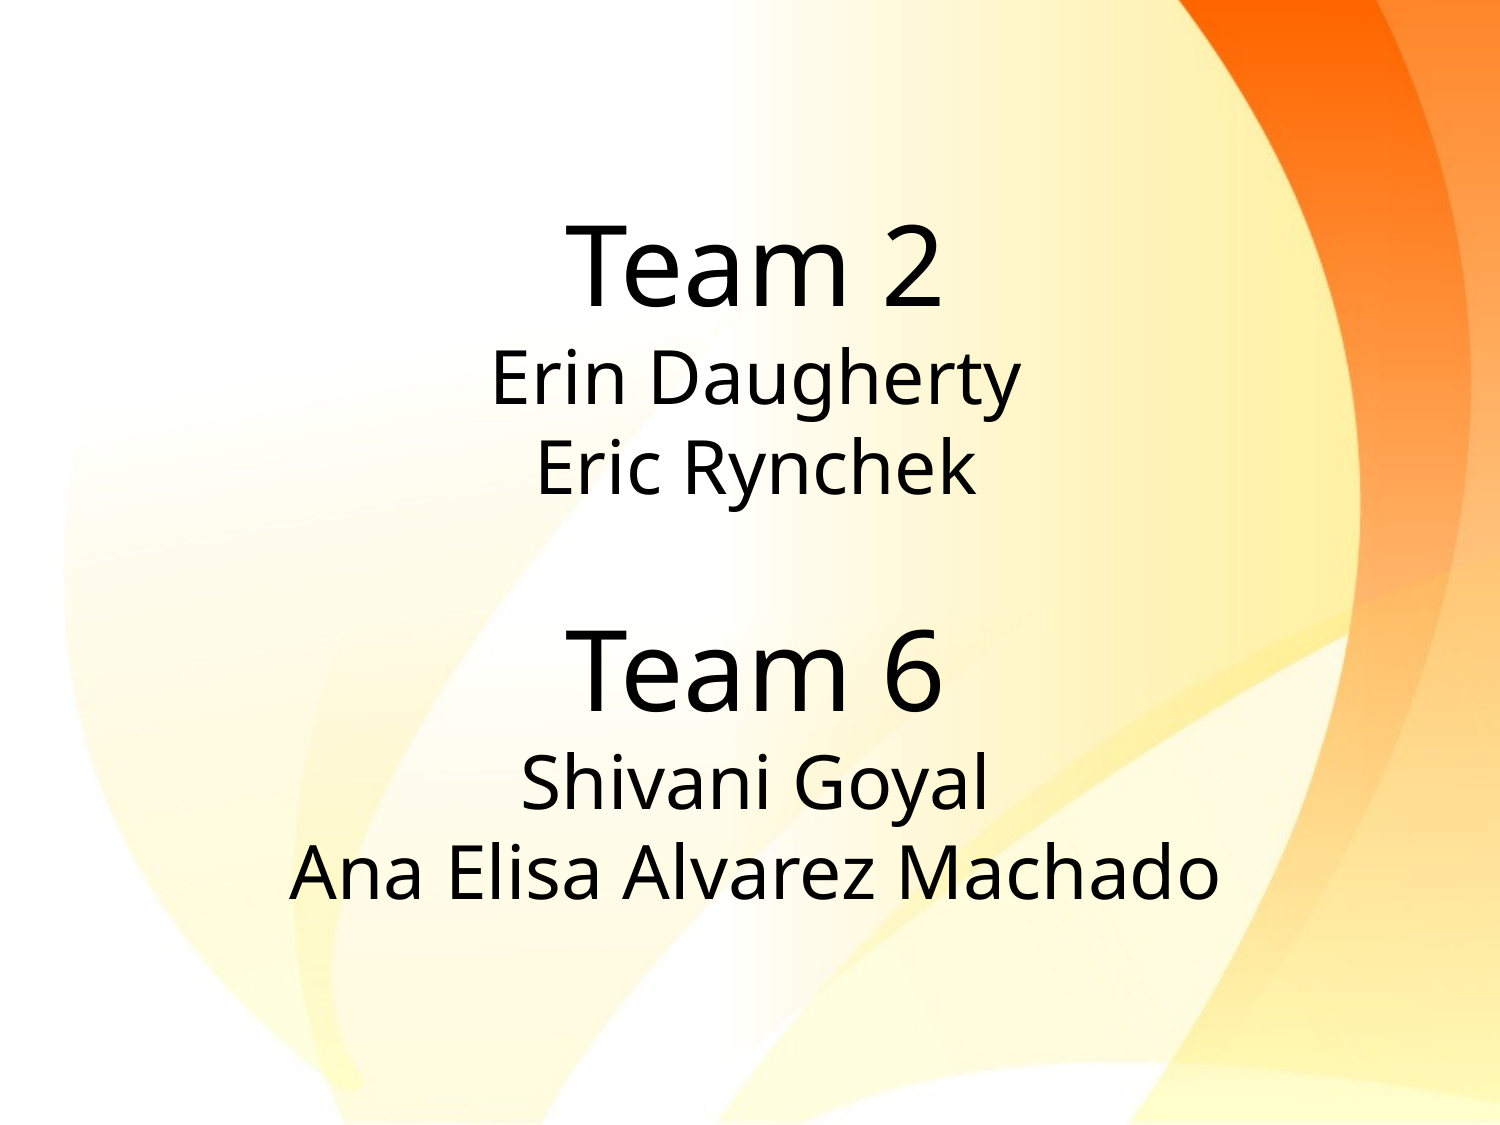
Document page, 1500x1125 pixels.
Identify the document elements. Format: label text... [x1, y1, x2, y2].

text_box Team 2 Erin Daugherty Eric Rynchek Team 6 Shivani Goyal Ana Elisa Alvarez Machado [108, 187, 1403, 351]
picture [0, 0, 1500, 1125]
